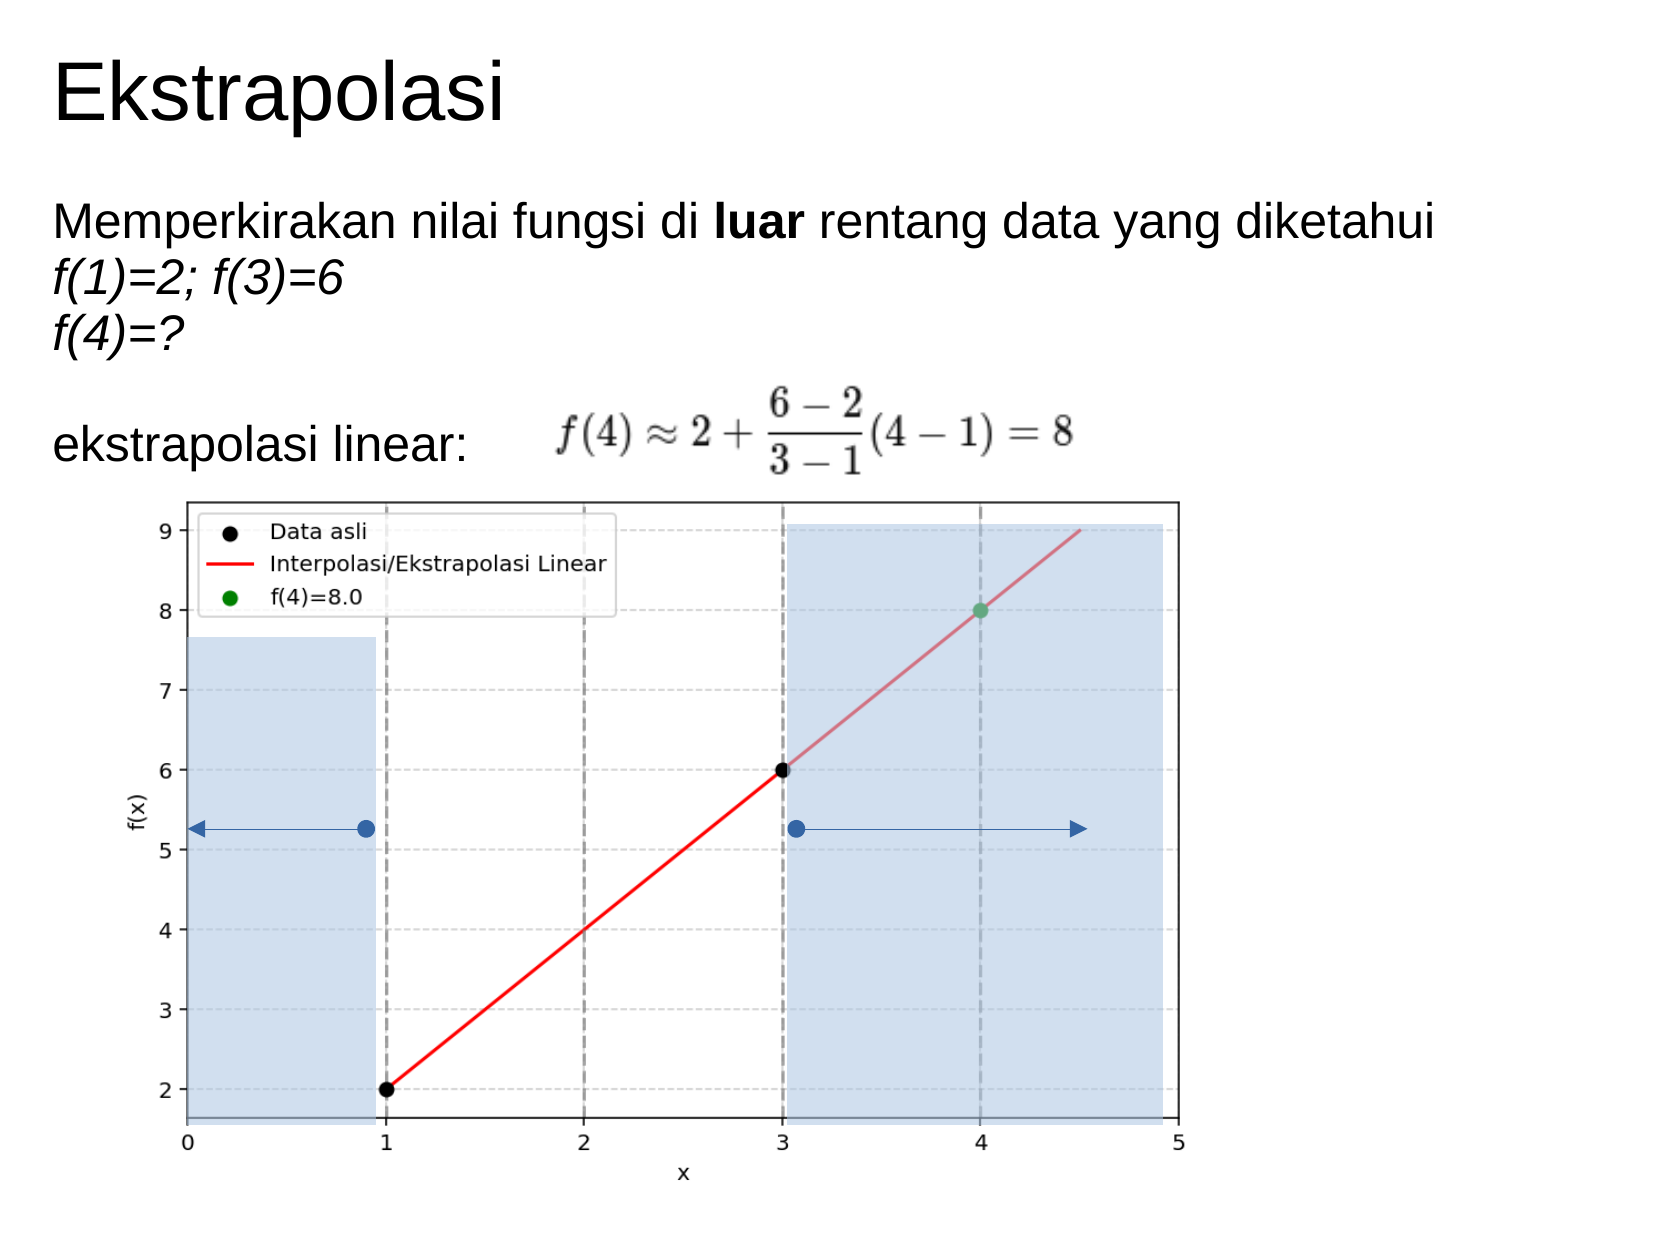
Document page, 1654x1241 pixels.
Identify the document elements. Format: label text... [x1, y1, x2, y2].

picture [112, 356, 1201, 1201]
text_box Ekstrapolasi Memperkirakan nilai fungsi di luar rentang data yang diketahui f(1)=2; f(3)=6 f(4)=? ekstrapolasi linear: [37, 37, 1543, 759]
